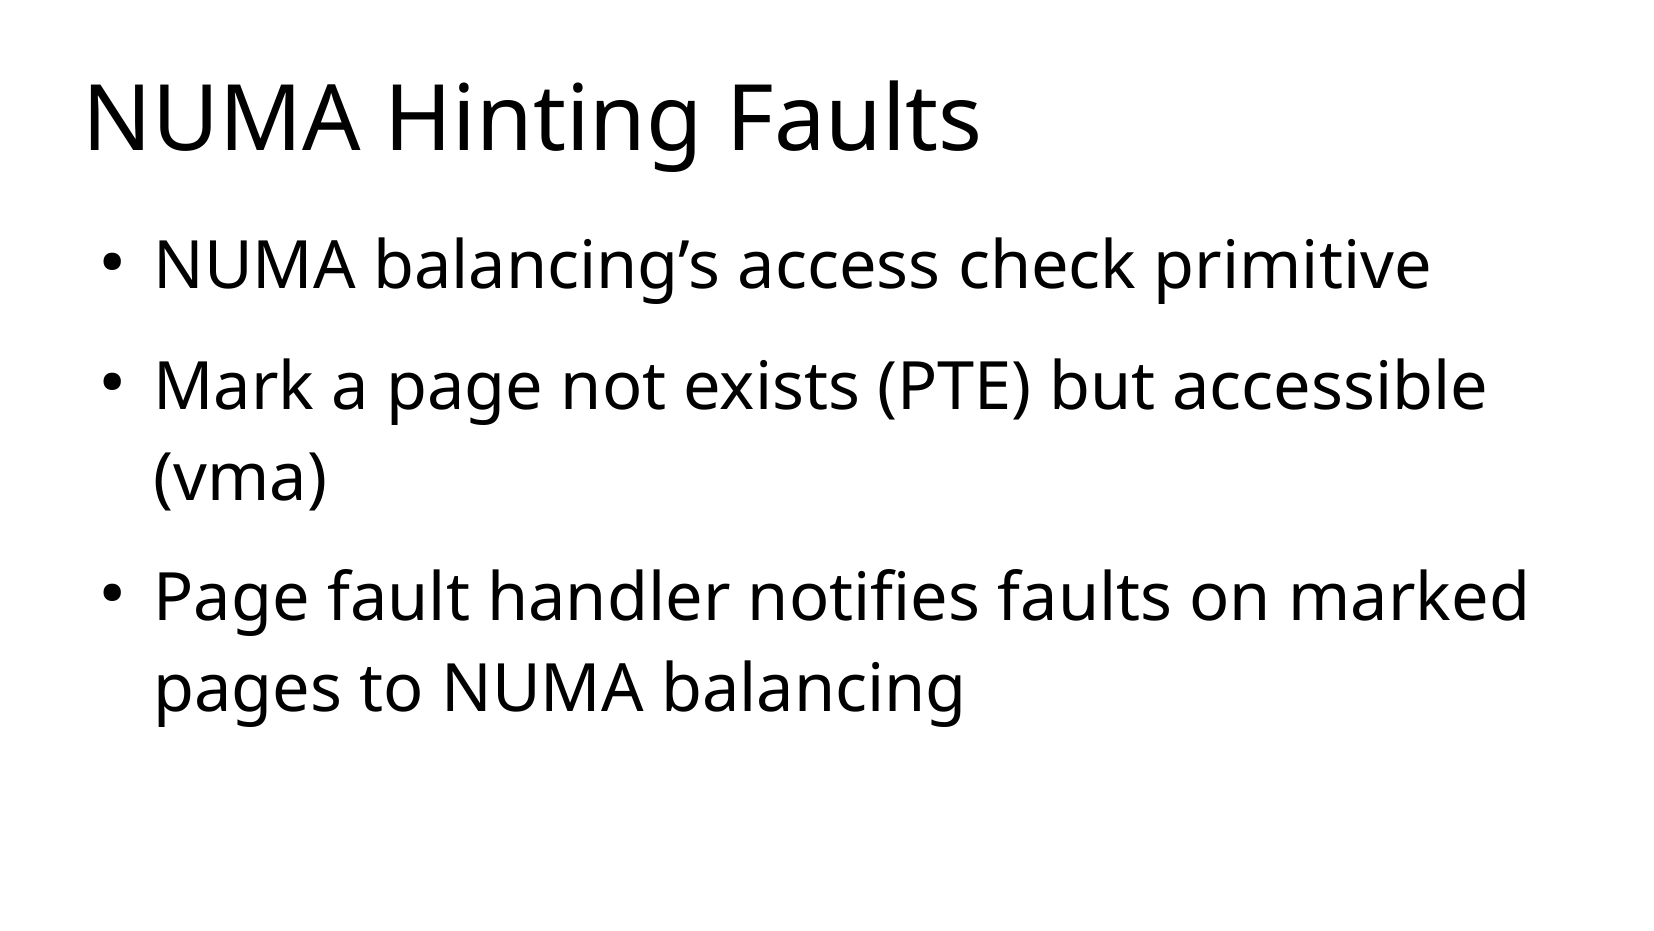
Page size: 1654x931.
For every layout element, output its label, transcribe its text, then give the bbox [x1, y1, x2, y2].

list NUMA balancing’s access check primitive Mark a page not exists (PTE) but accessible (vma) Page fault handler notifies faults on marked pages to NUMA balancing [82, 217, 1571, 758]
title NUMA Hinting Faults [82, 37, 1571, 193]
